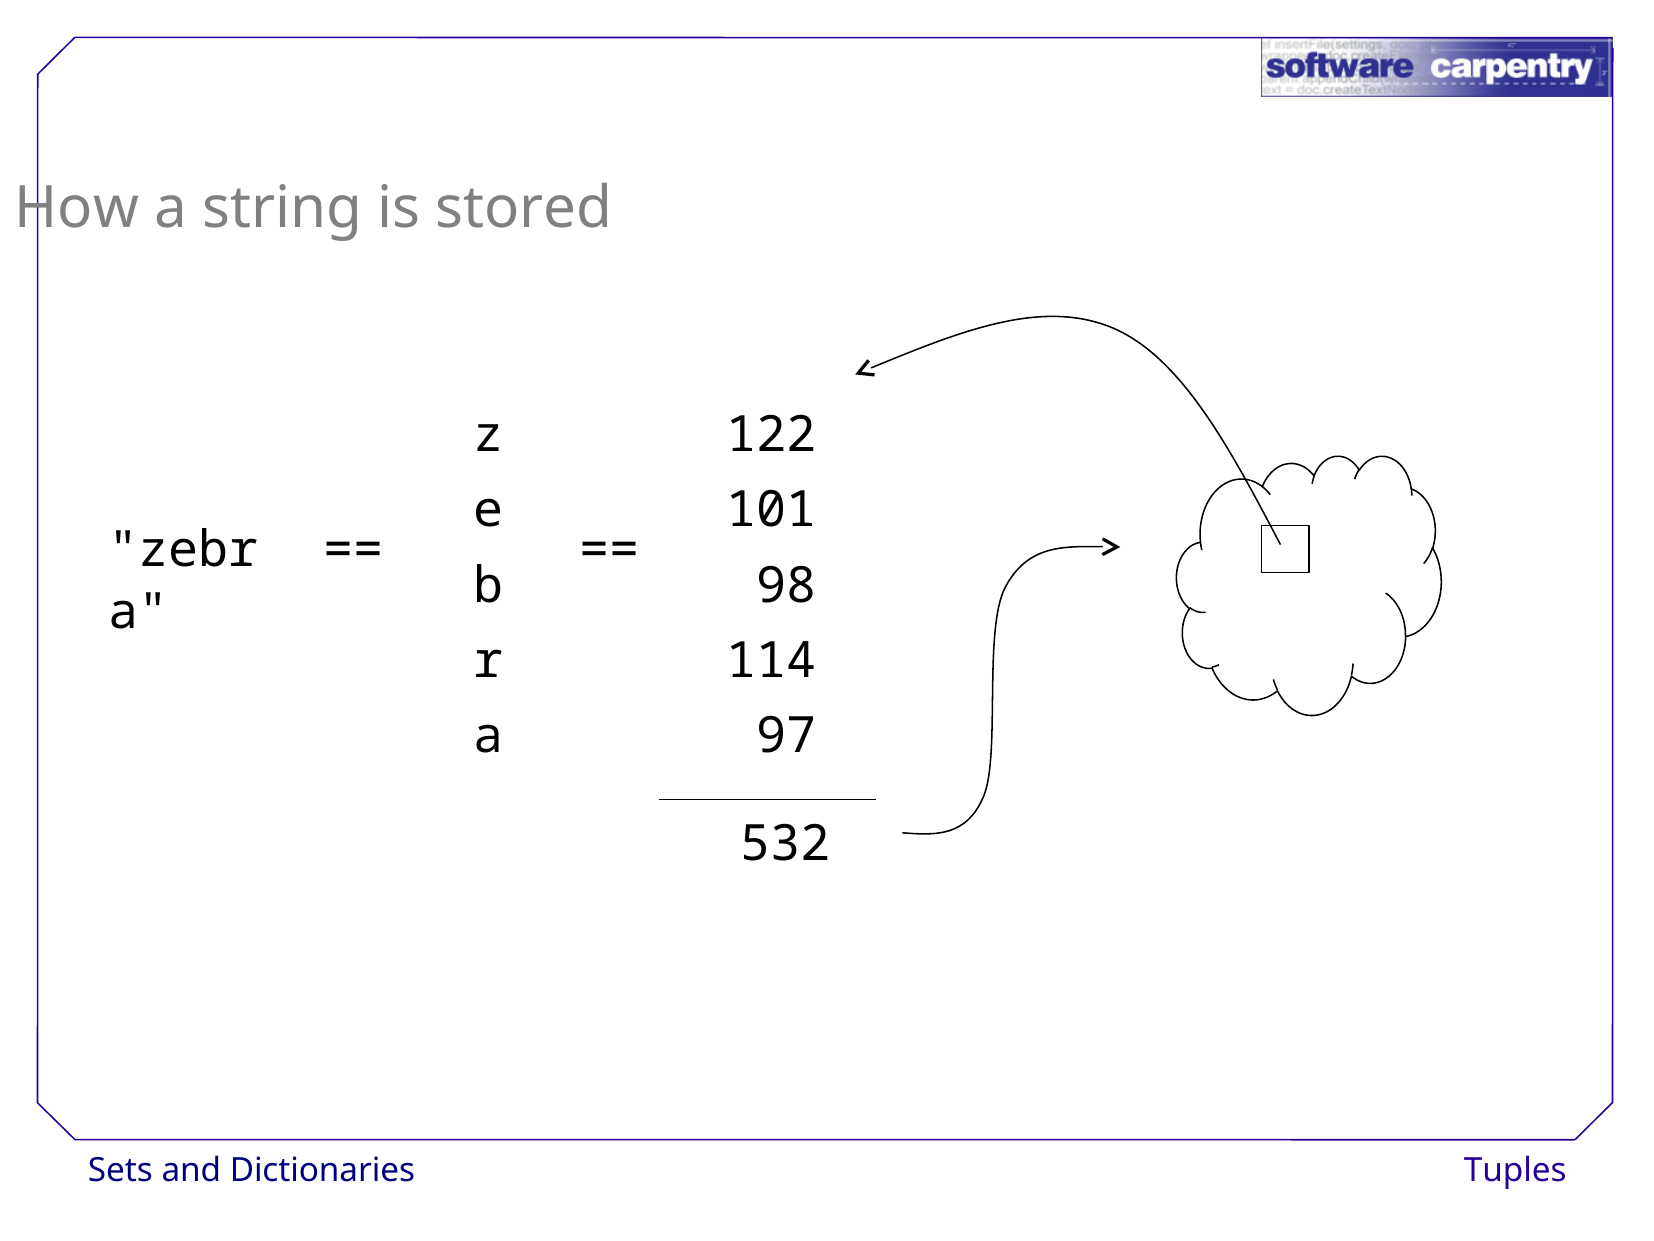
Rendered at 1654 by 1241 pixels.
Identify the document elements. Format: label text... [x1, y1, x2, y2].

table_cell 98 [706, 544, 831, 620]
table_cell 97 [706, 695, 831, 771]
text_box 532 [713, 800, 857, 876]
table_header 122 [706, 393, 831, 469]
picture [1261, 39, 1613, 97]
text_box How a string is stored [0, 126, 778, 248]
table_cell b [458, 544, 518, 620]
text_box == [524, 506, 694, 582]
table_cell e [458, 469, 518, 544]
table_cell r [458, 620, 518, 695]
table_cell 114 [706, 620, 831, 695]
table_cell 101 [706, 469, 831, 544]
table_header z [458, 393, 518, 469]
table_cell a [458, 695, 518, 771]
text_box == [269, 506, 439, 582]
text_box "zebra" [80, 506, 269, 582]
